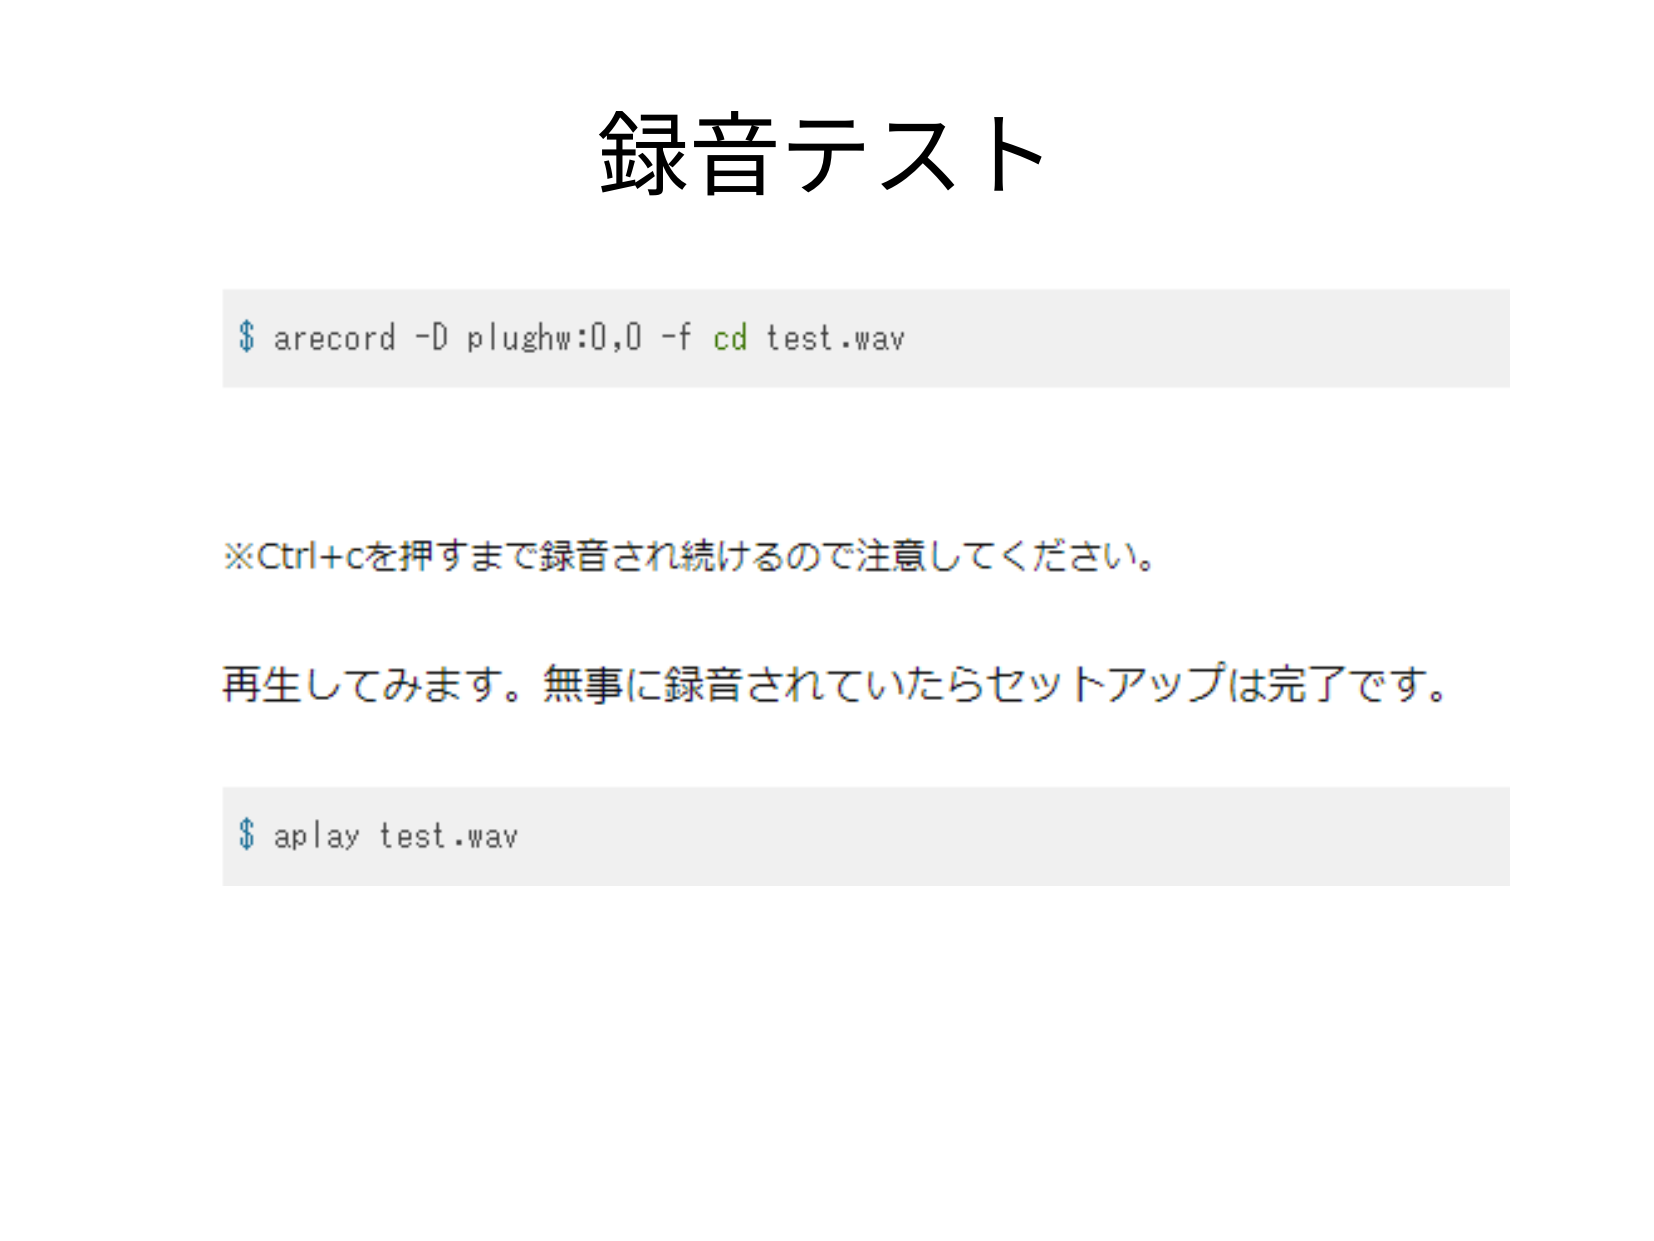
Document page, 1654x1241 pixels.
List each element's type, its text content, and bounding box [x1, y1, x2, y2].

picture [206, 260, 1510, 886]
title 録音テスト [82, 49, 1571, 257]
